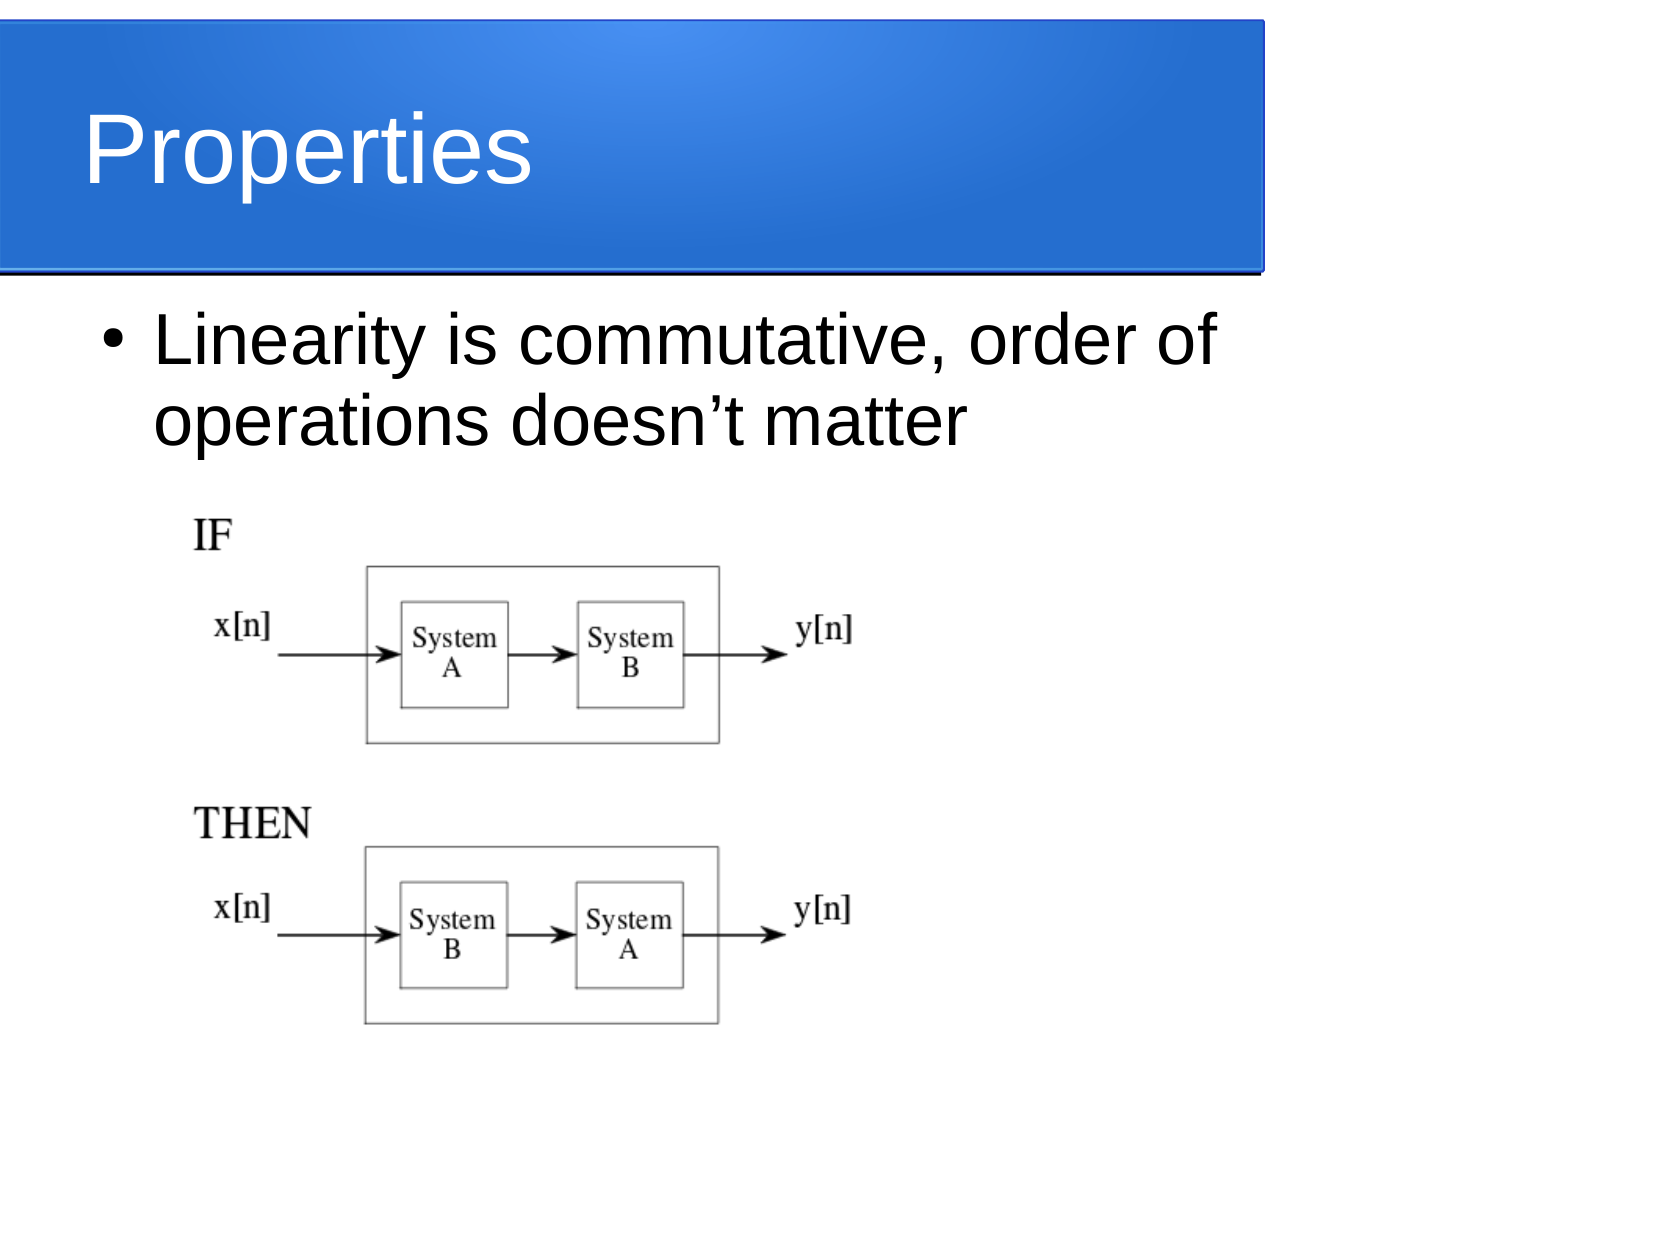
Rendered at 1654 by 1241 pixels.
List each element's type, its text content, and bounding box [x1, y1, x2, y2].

title Properties [82, 47, 1235, 252]
picture [165, 494, 894, 1042]
list Linearity is commutative, order of operations doesn’t matter [82, 299, 1571, 1019]
